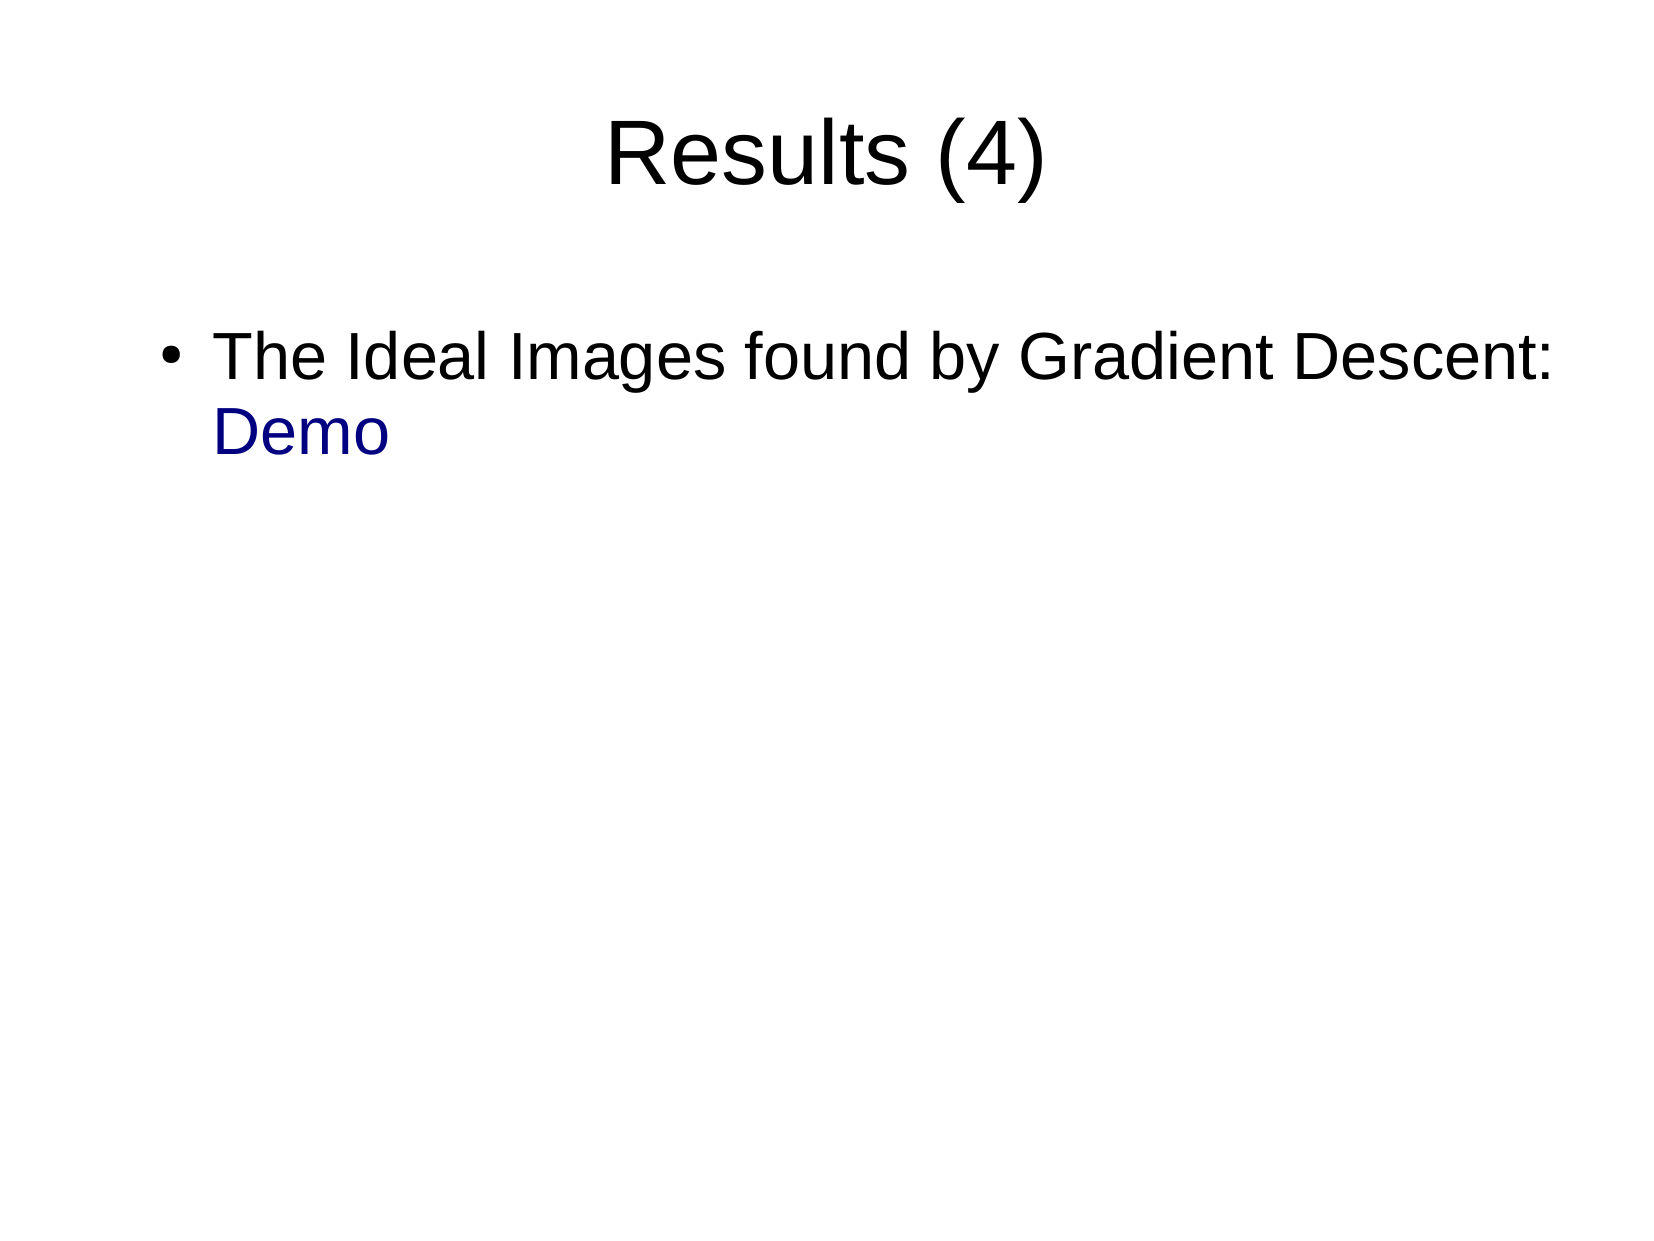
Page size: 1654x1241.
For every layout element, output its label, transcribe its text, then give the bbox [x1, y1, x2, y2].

list The Ideal Images found by Gradient Descent: Demo [141, 318, 1630, 1241]
title Results (4) [82, 49, 1571, 257]
